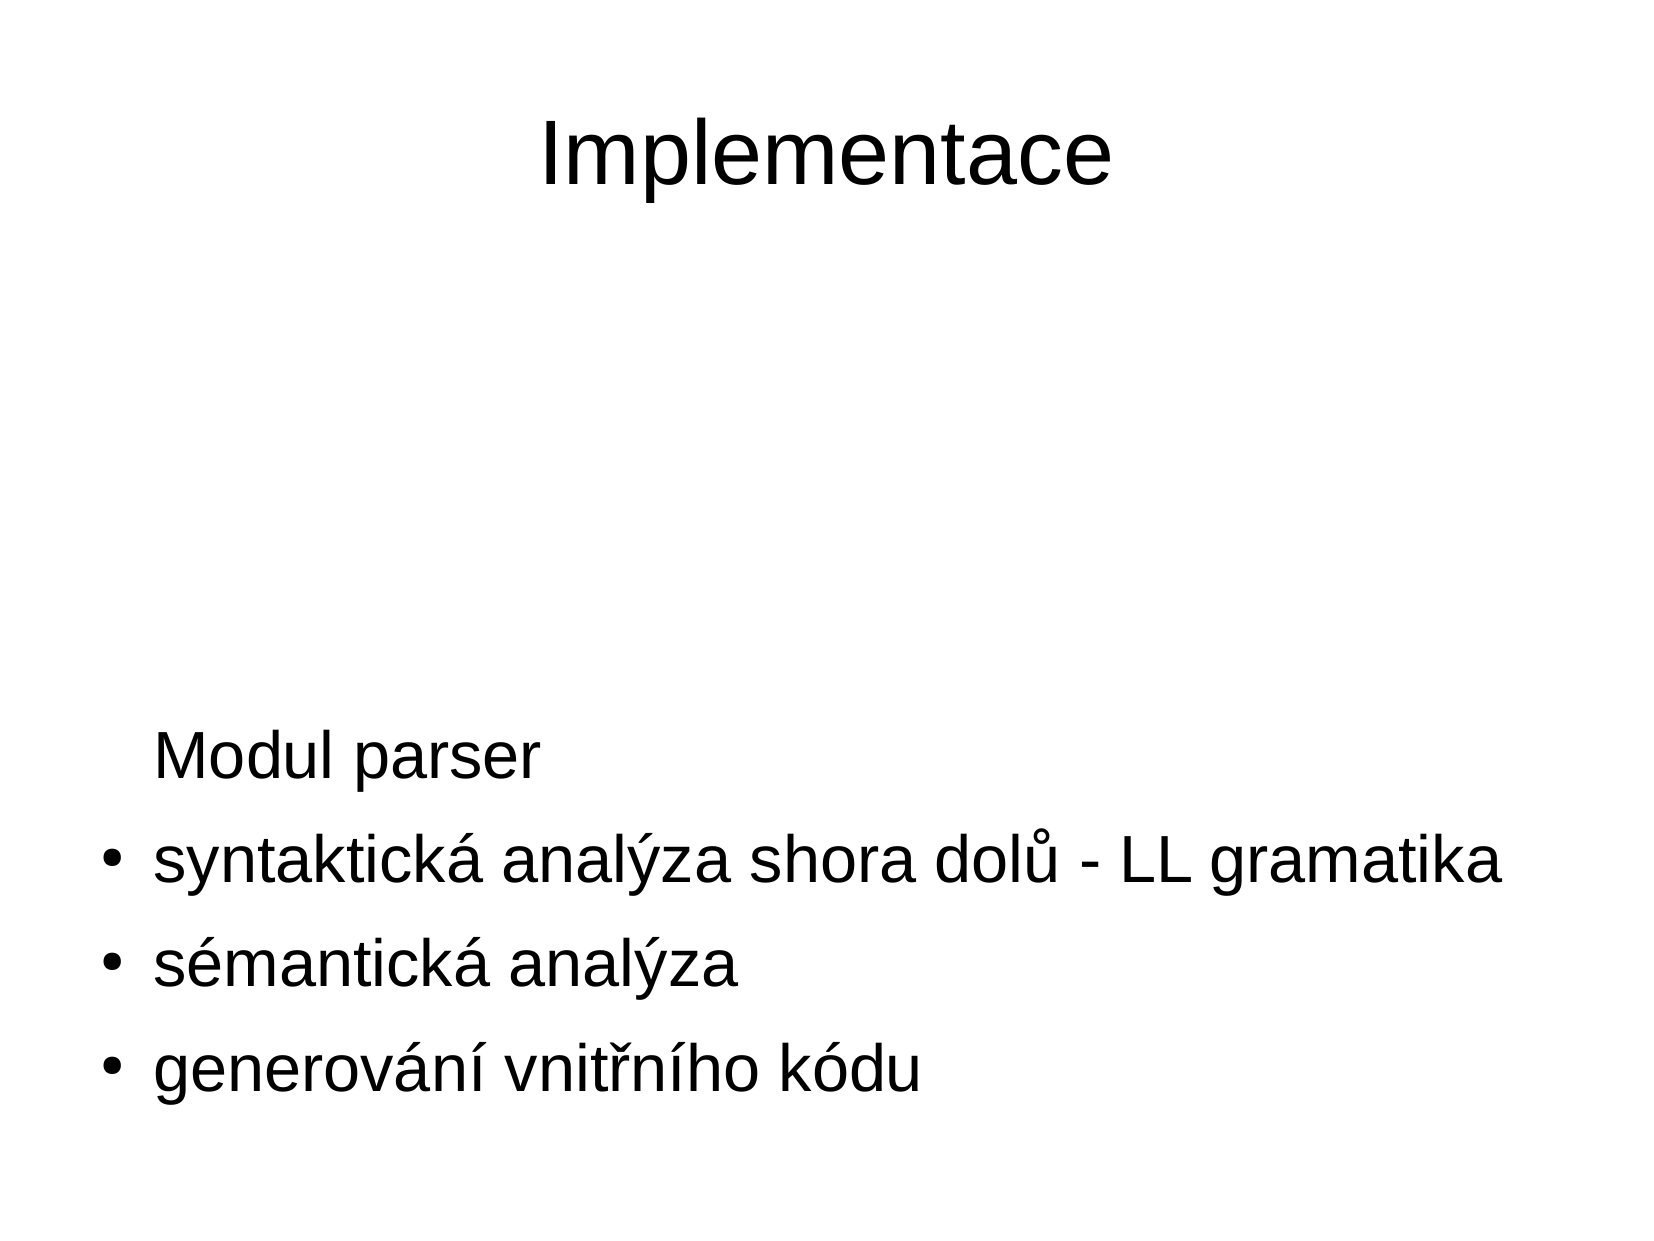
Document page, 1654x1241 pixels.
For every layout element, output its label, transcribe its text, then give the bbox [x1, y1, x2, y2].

list Modul parser syntaktická analýza shora dolů - LL gramatika sémantická analýza generování vnitřního kódu [82, 717, 1571, 1205]
title Implementace [82, 49, 1571, 257]
